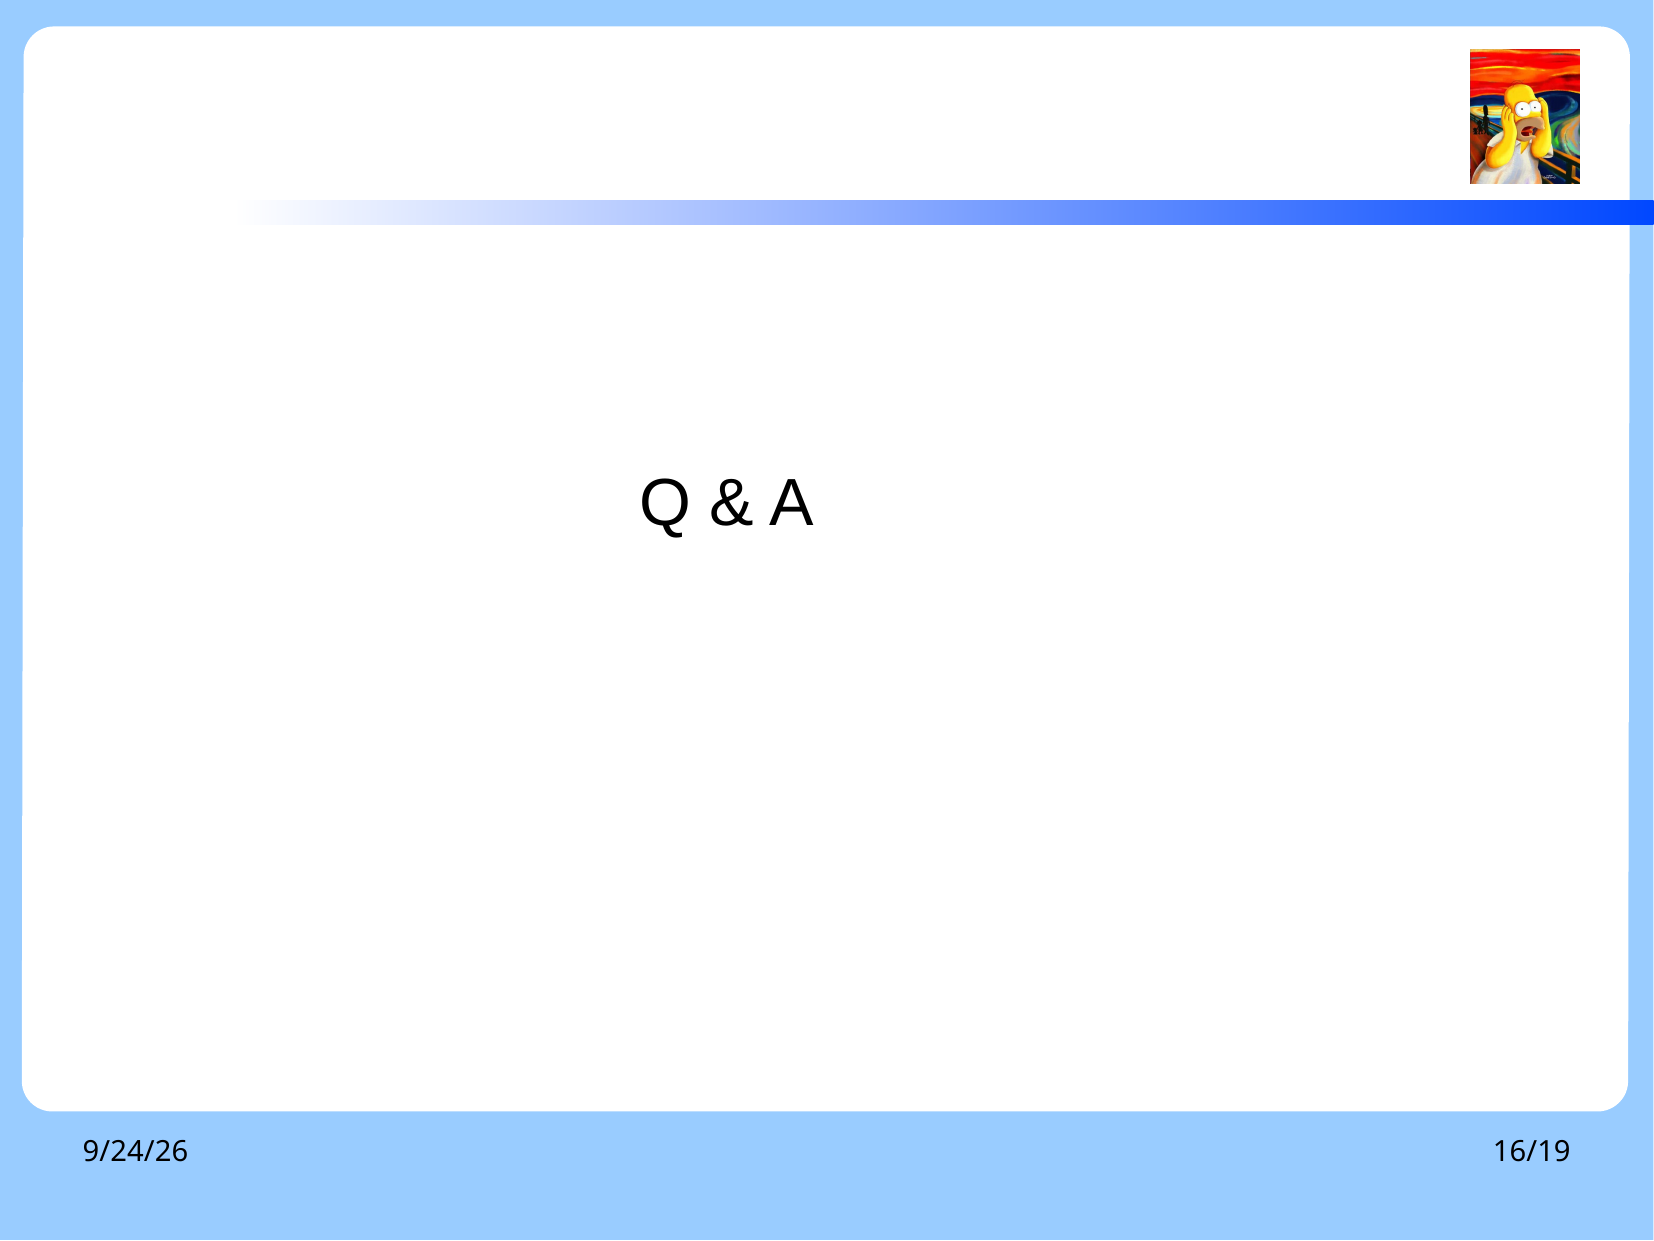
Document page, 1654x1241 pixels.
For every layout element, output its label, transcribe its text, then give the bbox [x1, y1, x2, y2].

picture [1470, 49, 1580, 184]
subtitle Q & A [82, 49, 1371, 956]
